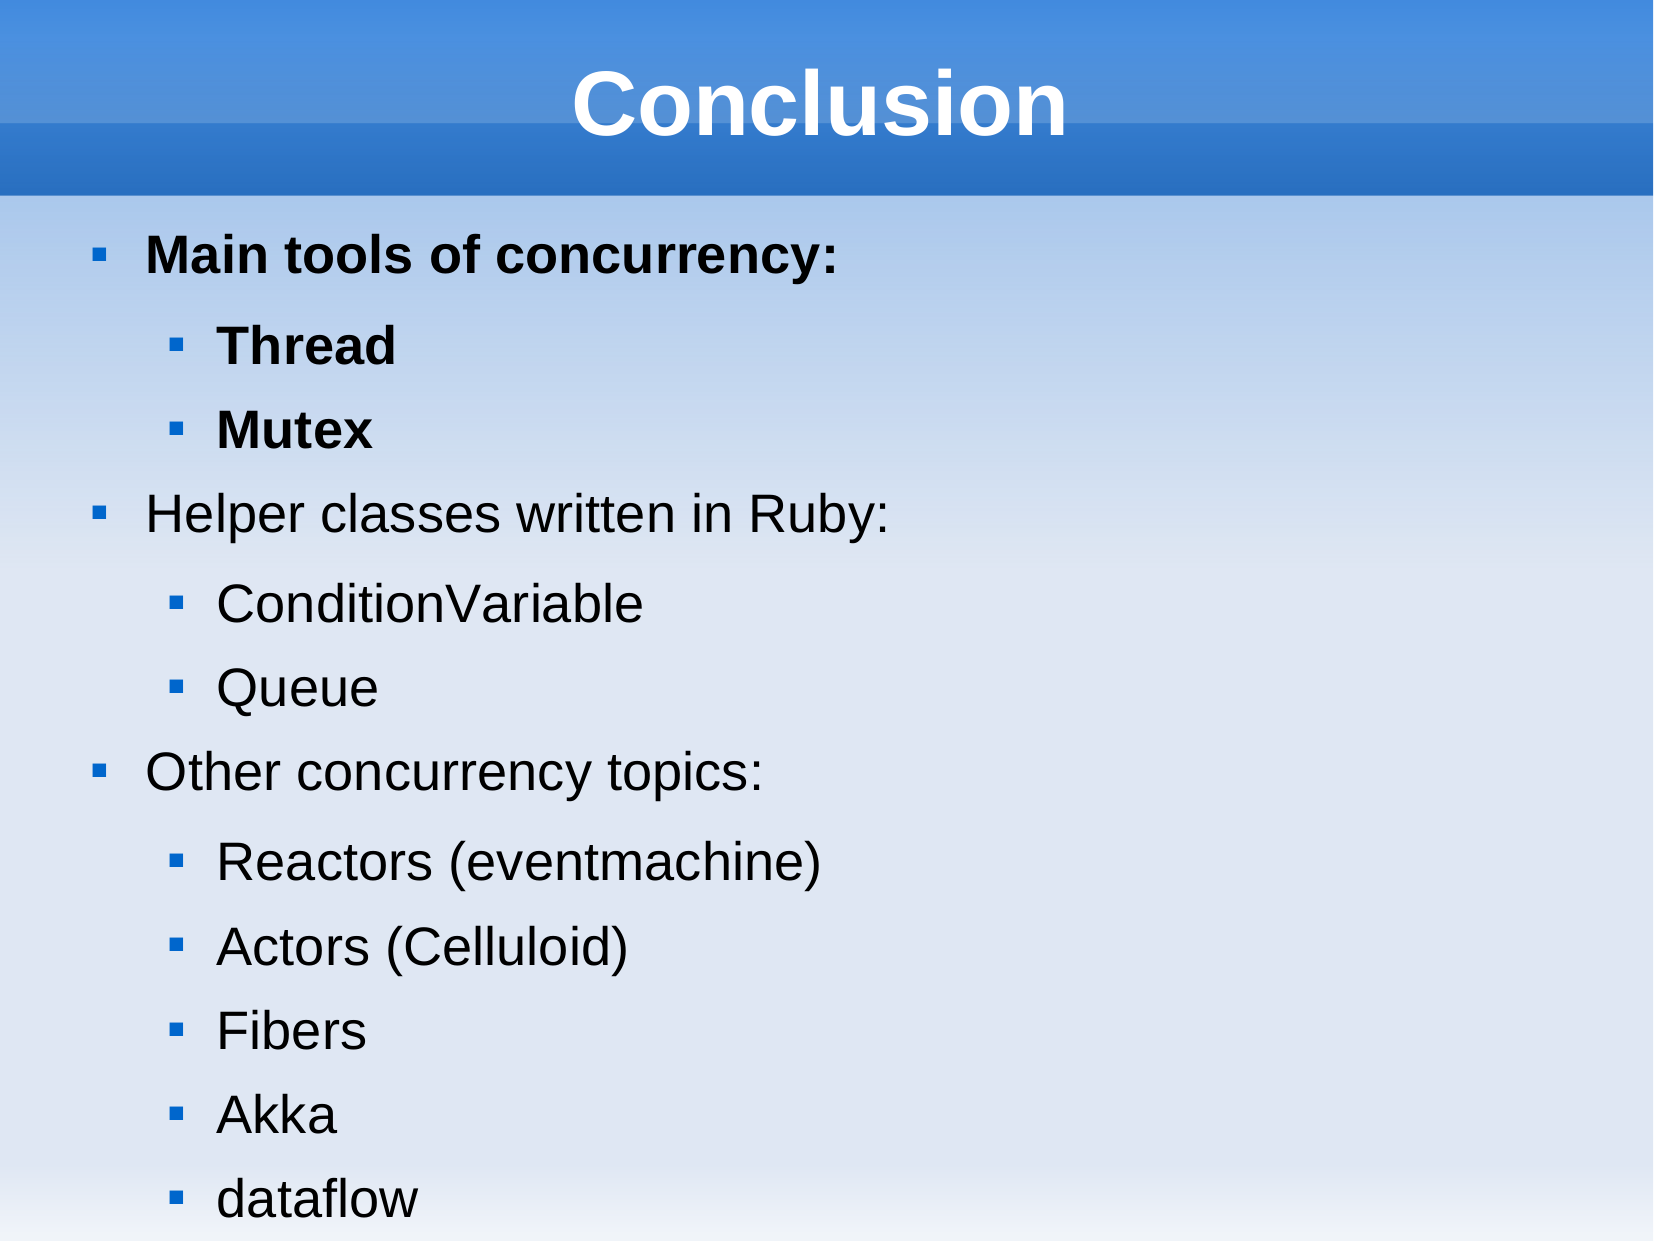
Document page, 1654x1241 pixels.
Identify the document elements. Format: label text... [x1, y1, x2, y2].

title Conclusion [76, 7, 1565, 200]
picture [0, 0, 1654, 1241]
list Main tools of concurrency: Thread Mutex Helper classes written in Ruby: ConditionVariable Queue Other concurrency topics: Reactors (eventmachine) Actors (Celluloid) Fibers Akka dataflow [75, 225, 1563, 1229]
